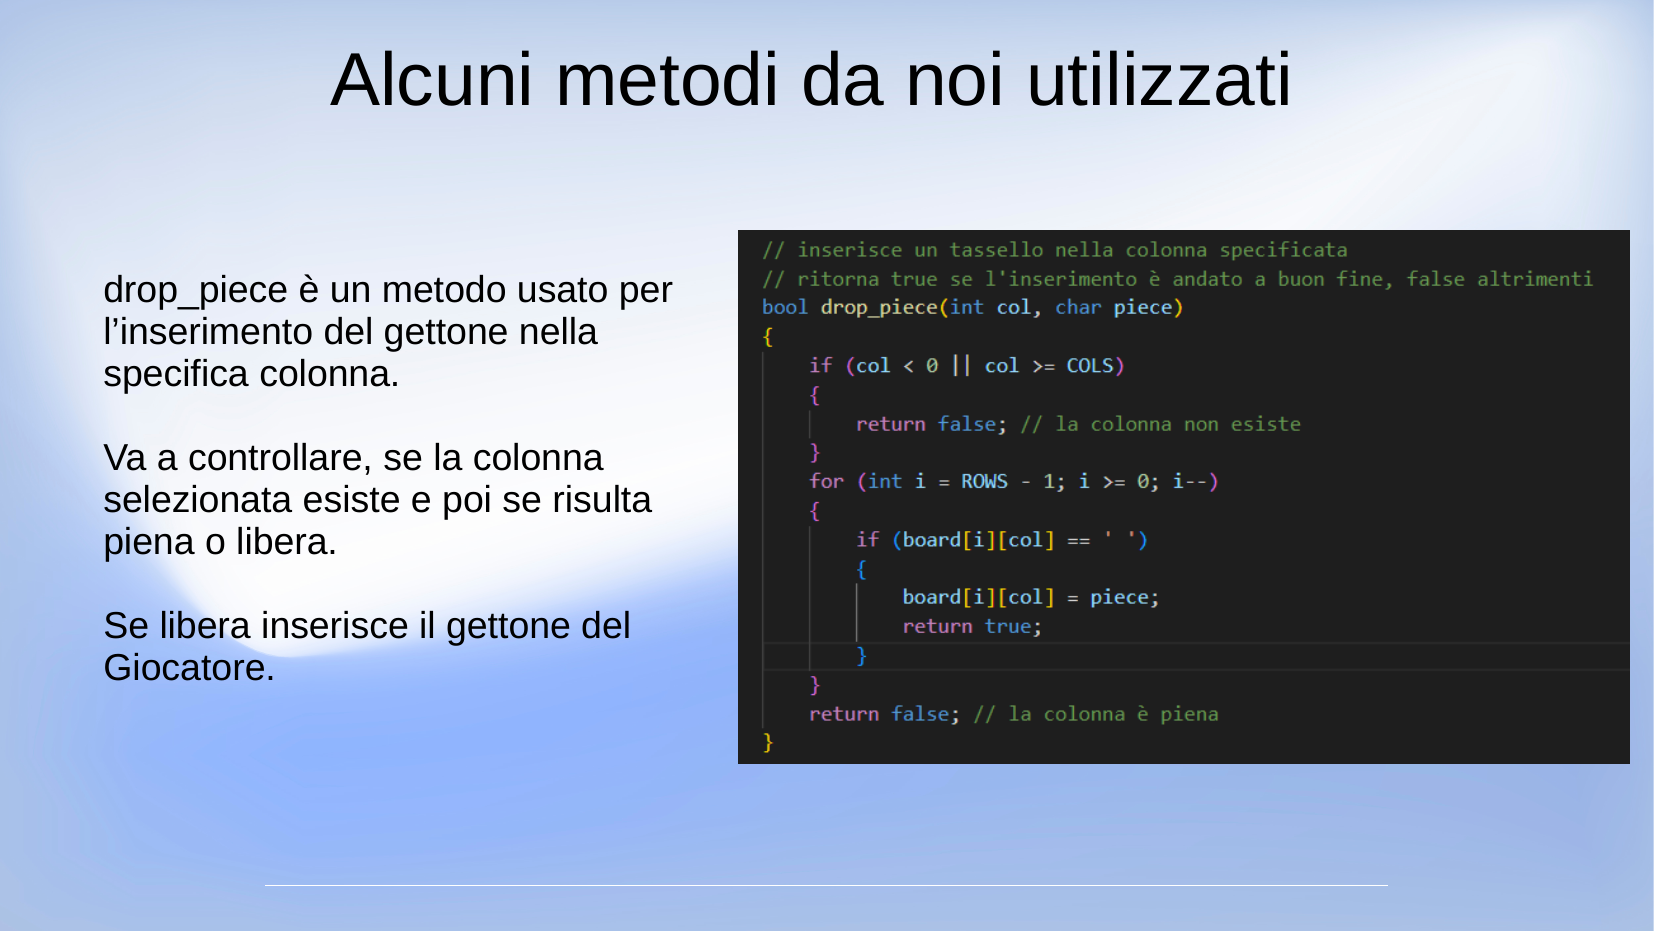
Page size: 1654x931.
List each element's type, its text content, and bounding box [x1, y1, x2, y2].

text_box Alcuni metodi da noi utilizzati [236, 29, 1388, 227]
picture [0, 0, 1654, 931]
text_box drop_piece è un metodo usato per l’inserimento del gettone nella specifica colonna. Va a controllare, se la colonna selezionata esiste e poi se risulta piena o libera. Se libera inserisce il gettone del Giocatore. [88, 261, 738, 739]
